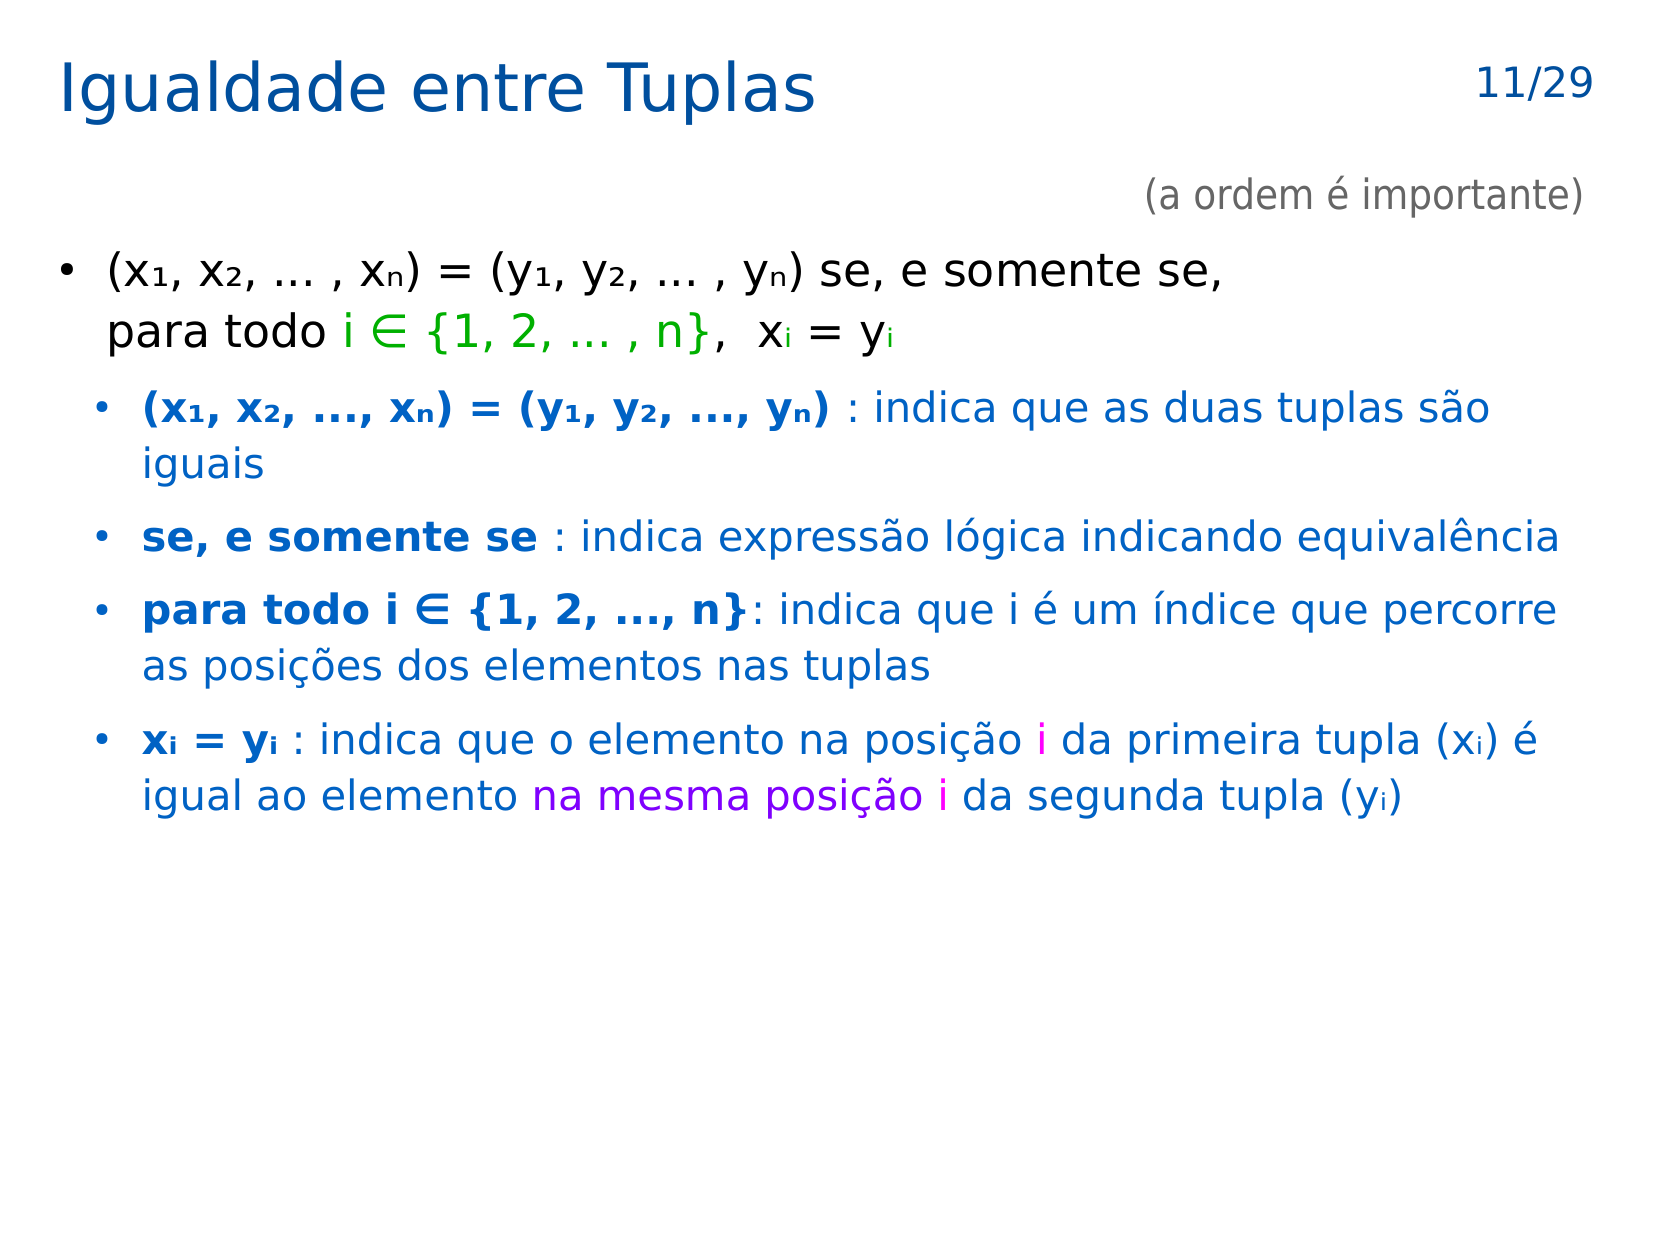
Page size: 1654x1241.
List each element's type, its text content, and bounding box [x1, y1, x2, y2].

list (x₁, x₂, ... , xₙ) = (y₁, y₂, ... , yₙ) se, e somente se, para todo i ∈ {1, 2, ... , n}, xᵢ = yᵢ (x₁, x₂, ..., xₙ) = (y₁, y₂, ..., yₙ) : indica que as duas tuplas são iguais se, e somente se : indica expressão lógica indicando equivalência para todo i ∈ {1, 2, ..., n}: indica que i é um índice que percorre as posições dos elementos nas tuplas xᵢ = yᵢ : indica que o elemento na posição i da primeira tupla (xᵢ) é igual ao elemento na mesma posição i da segunda tupla (yᵢ) [59, 236, 1595, 1211]
text_box (a ordem é importante) [1079, 163, 1600, 229]
title Igualdade entre Tuplas [59, 29, 1625, 148]
